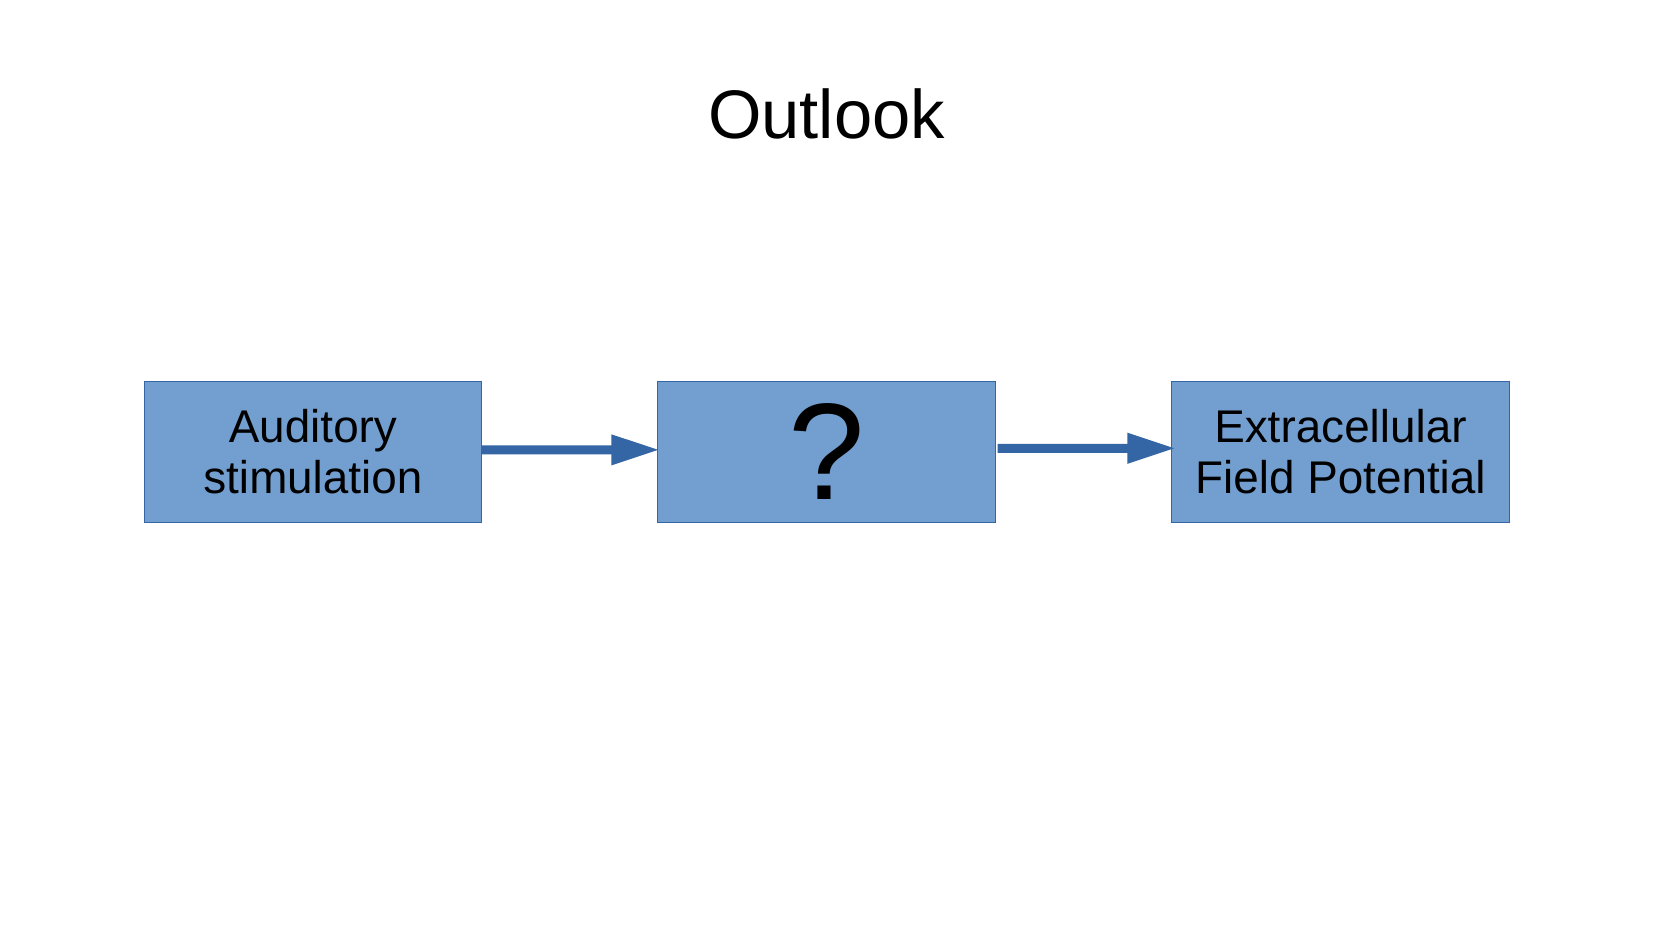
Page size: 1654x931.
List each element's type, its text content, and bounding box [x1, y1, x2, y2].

text_box Auditory stimulation [144, 381, 482, 523]
title Outlook [82, 37, 1571, 193]
text_box Extracellular Field Potential [1171, 381, 1510, 523]
text_box ? [657, 381, 996, 523]
